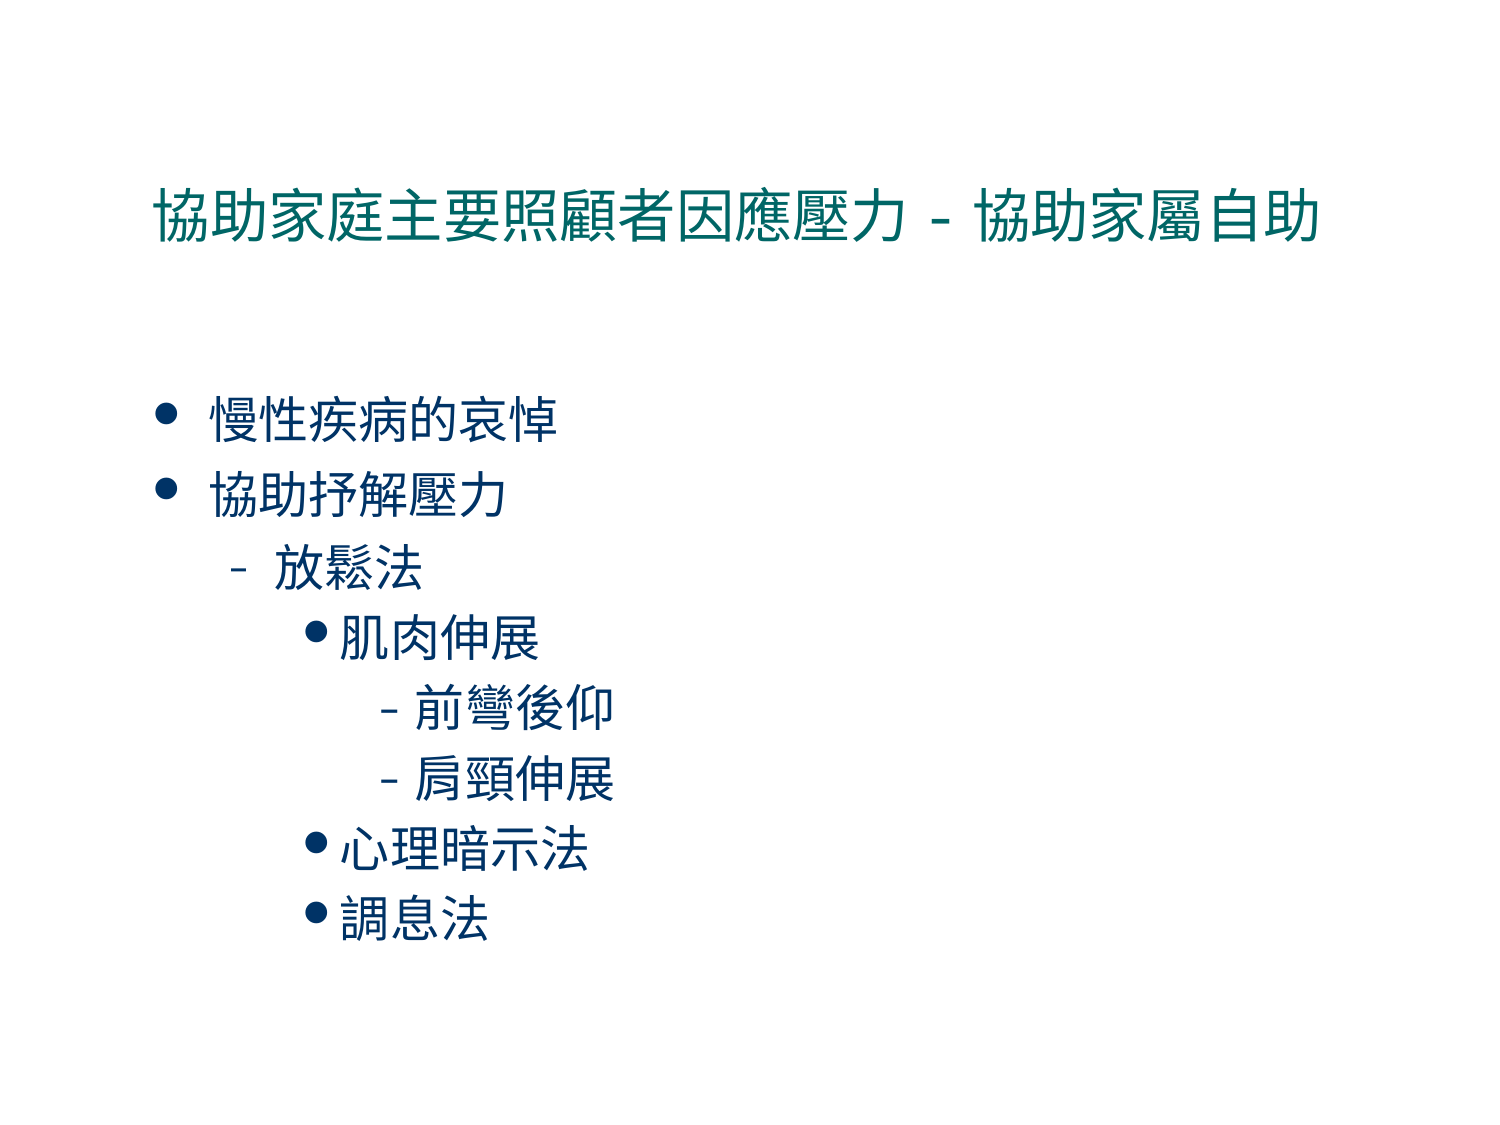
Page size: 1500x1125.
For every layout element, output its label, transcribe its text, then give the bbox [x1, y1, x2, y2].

title 協助家庭主要照顧者因應壓力-協助家屬自助 [136, 136, 1414, 301]
list 慢性疾病的哀悼 協助抒解壓力 放鬆法 肌肉伸展 前彎後仰 肩頸伸展 心理暗示法 調息法 [137, 387, 1400, 999]
